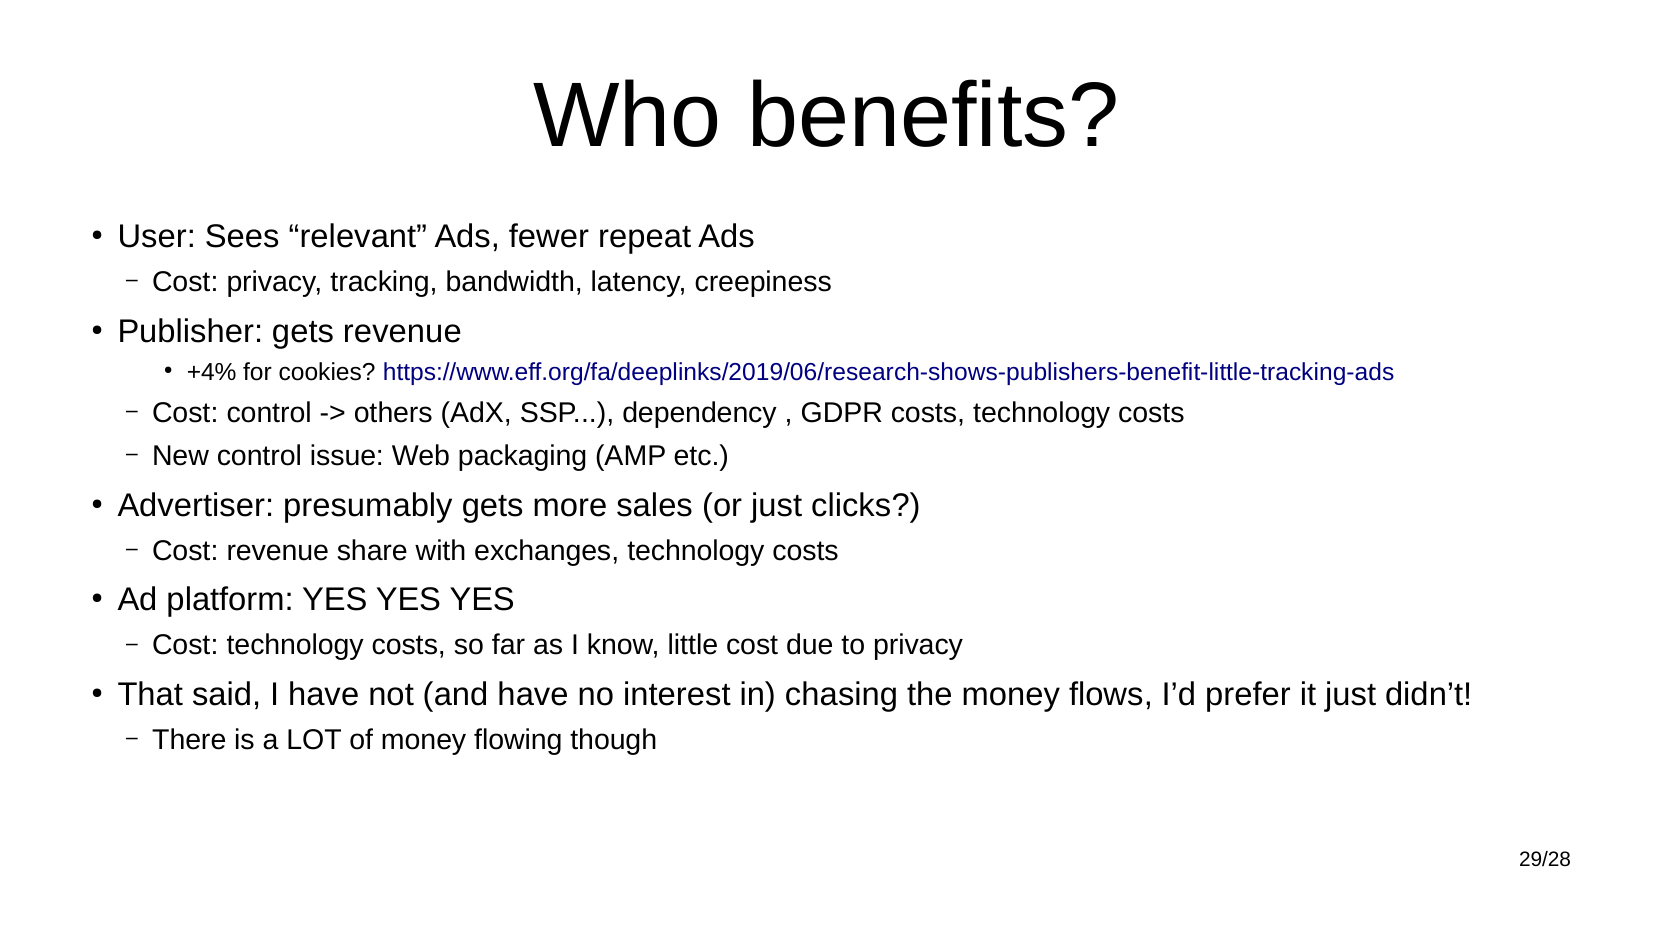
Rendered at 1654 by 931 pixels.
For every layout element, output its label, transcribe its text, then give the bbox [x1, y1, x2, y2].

list User: Sees “relevant” Ads, fewer repeat Ads Cost: privacy, tracking, bandwidth, latency, creepiness Publisher: gets revenue +4% for cookies? https://www.eff.org/fa/deeplinks/2019/06/research-shows-publishers-benefit-little-tracking-ads Cost: control -> others (AdX, SSP...), dependency , GDPR costs, technology costs New control issue: Web packaging (AMP etc.) Advertiser: presumably gets more sales (or just clicks?) Cost: revenue share with exchanges, technology costs Ad platform: YES YES YES Cost: technology costs, so far as I know, little cost due to privacy That said, I have not (and have no interest in) chasing the money flows, I’d prefer it just didn’t! There is a LOT of money flowing though [82, 217, 1571, 758]
title Who benefits? [82, 37, 1571, 193]
